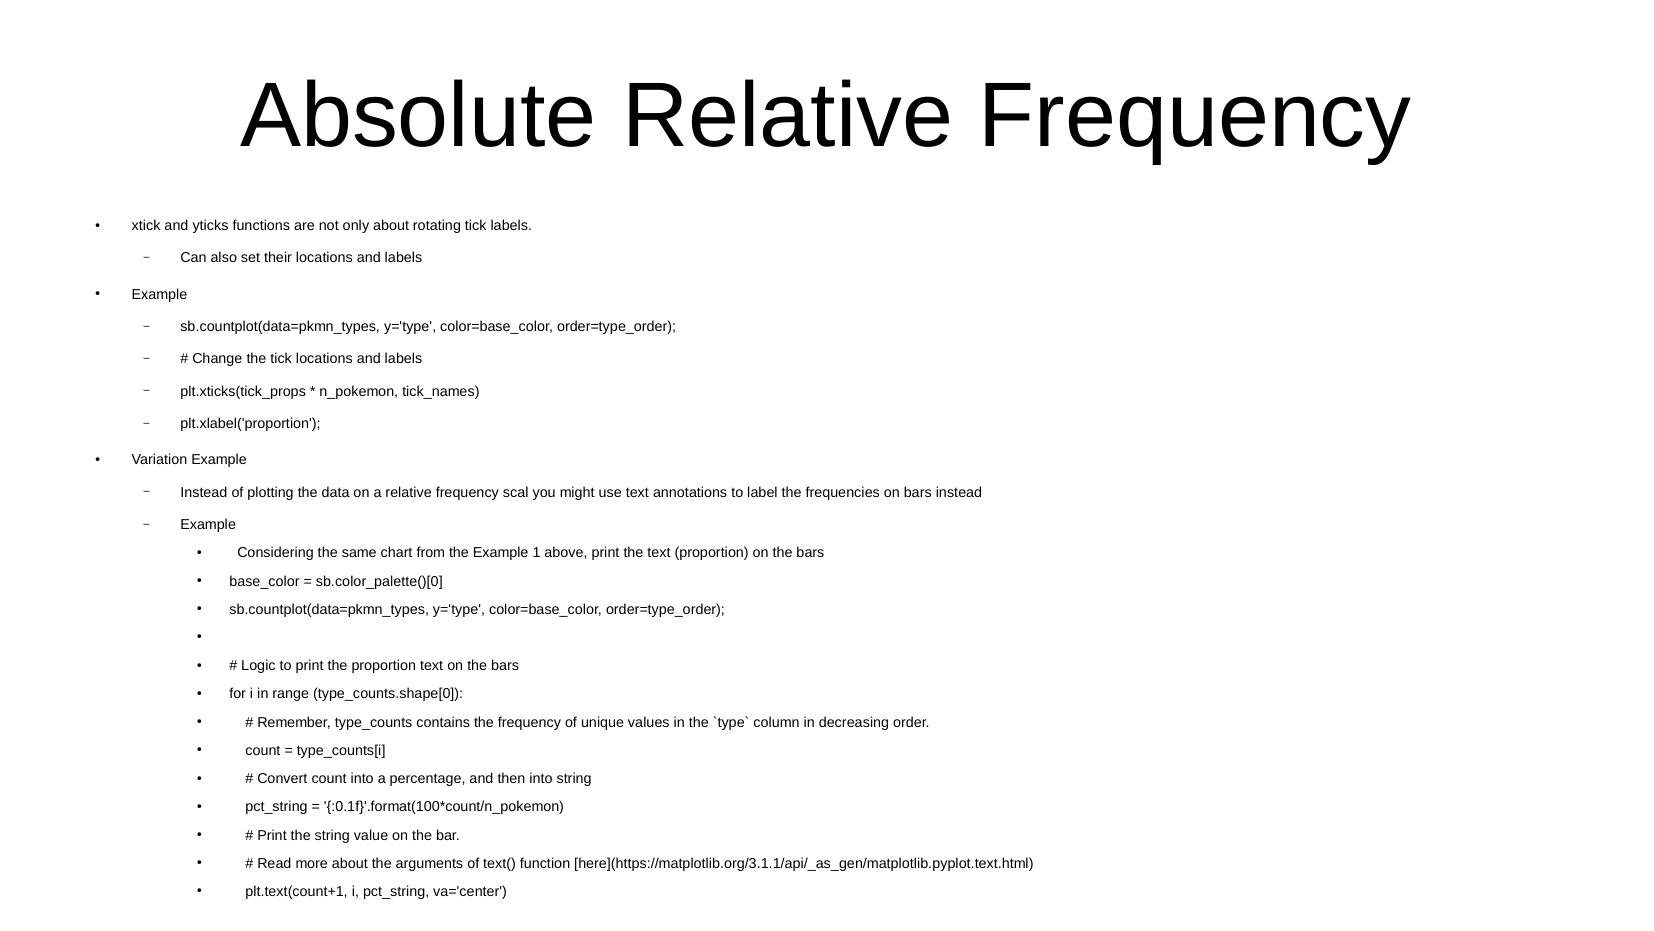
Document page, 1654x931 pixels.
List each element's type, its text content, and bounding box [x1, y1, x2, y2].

title Absolute Relative Frequency [82, 37, 1571, 193]
list xtick and yticks functions are not only about rotating tick labels. Can also set their locations and labels Example sb.countplot(data=pkmn_types, y='type', color=base_color, order=type_order); # Change the tick locations and labels plt.xticks(tick_props * n_pokemon, tick_names) plt.xlabel('proportion'); Variation Example Instead of plotting the data on a relative frequency scal you might use text annotations to label the frequencies on bars instead Example Considering the same chart from the Example 1 above, print the text (proportion) on the bars base_color = sb.color_palette()[0] sb.countplot(data=pkmn_types, y='type', color=base_color, order=type_order); # Logic to print the proportion text on the bars for i in range (type_counts.shape[0]): # Remember, type_counts contains the frequency of unique values in the `type` column in decreasing order. count = type_counts[i] # Convert count into a percentage, and then into string pct_string = '{:0.1f}'.format(100*count/n_pokemon) # Print the string value on the bar. # Read more about the arguments of text() function [here](https://matplotlib.org/3.1.1/api/_as_gen/matplotlib.pyplot.text.html) plt.text(count+1, i, pct_string, va='center') [82, 217, 1621, 901]
